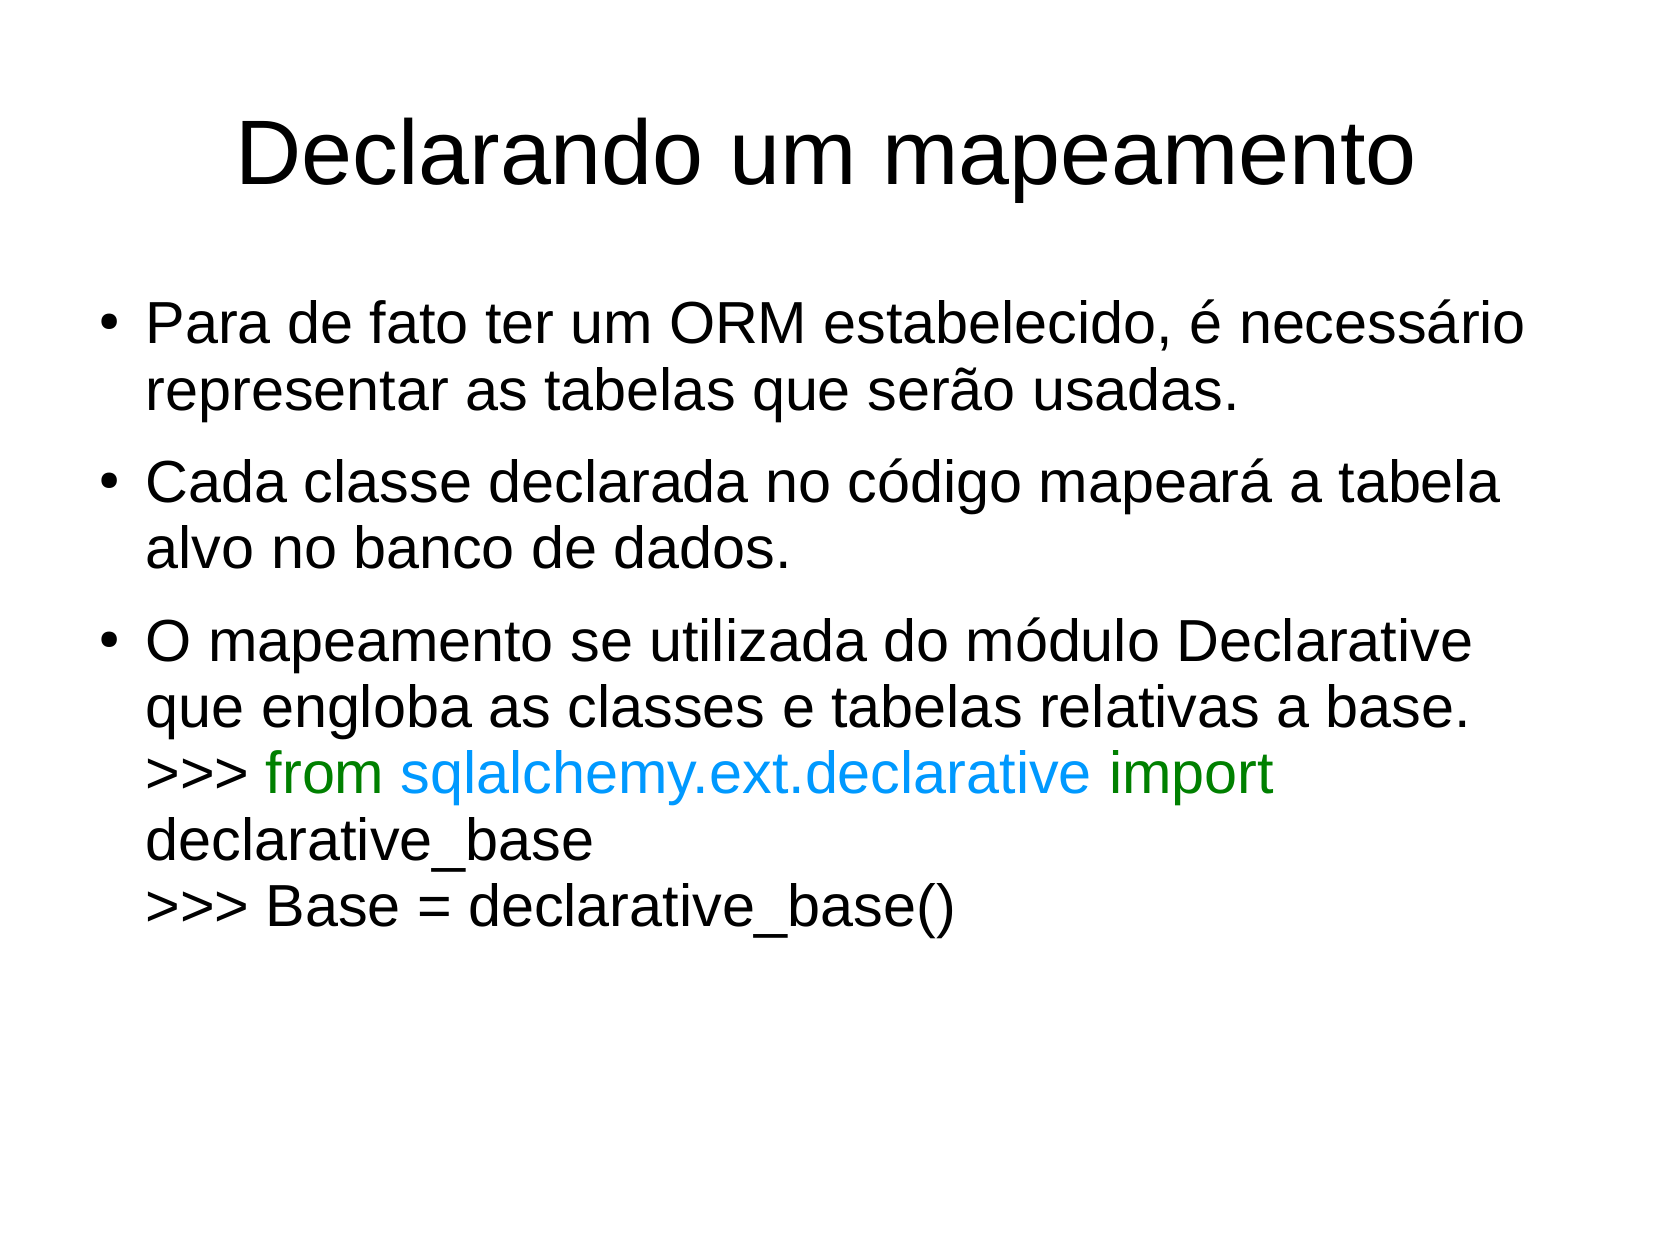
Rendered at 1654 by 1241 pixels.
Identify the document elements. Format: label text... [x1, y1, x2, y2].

list Para de fato ter um ORM estabelecido, é necessário representar as tabelas que serão usadas. Cada classe declarada no código mapeará a tabela alvo no banco de dados. O mapeamento se utilizada do módulo Declarative que engloba as classes e tabelas relativas a base. >>> from sqlalchemy.ext.declarative import declarative_base >>> Base = declarative_base() [82, 290, 1538, 1010]
title Declarando um mapeamento [82, 49, 1571, 257]
